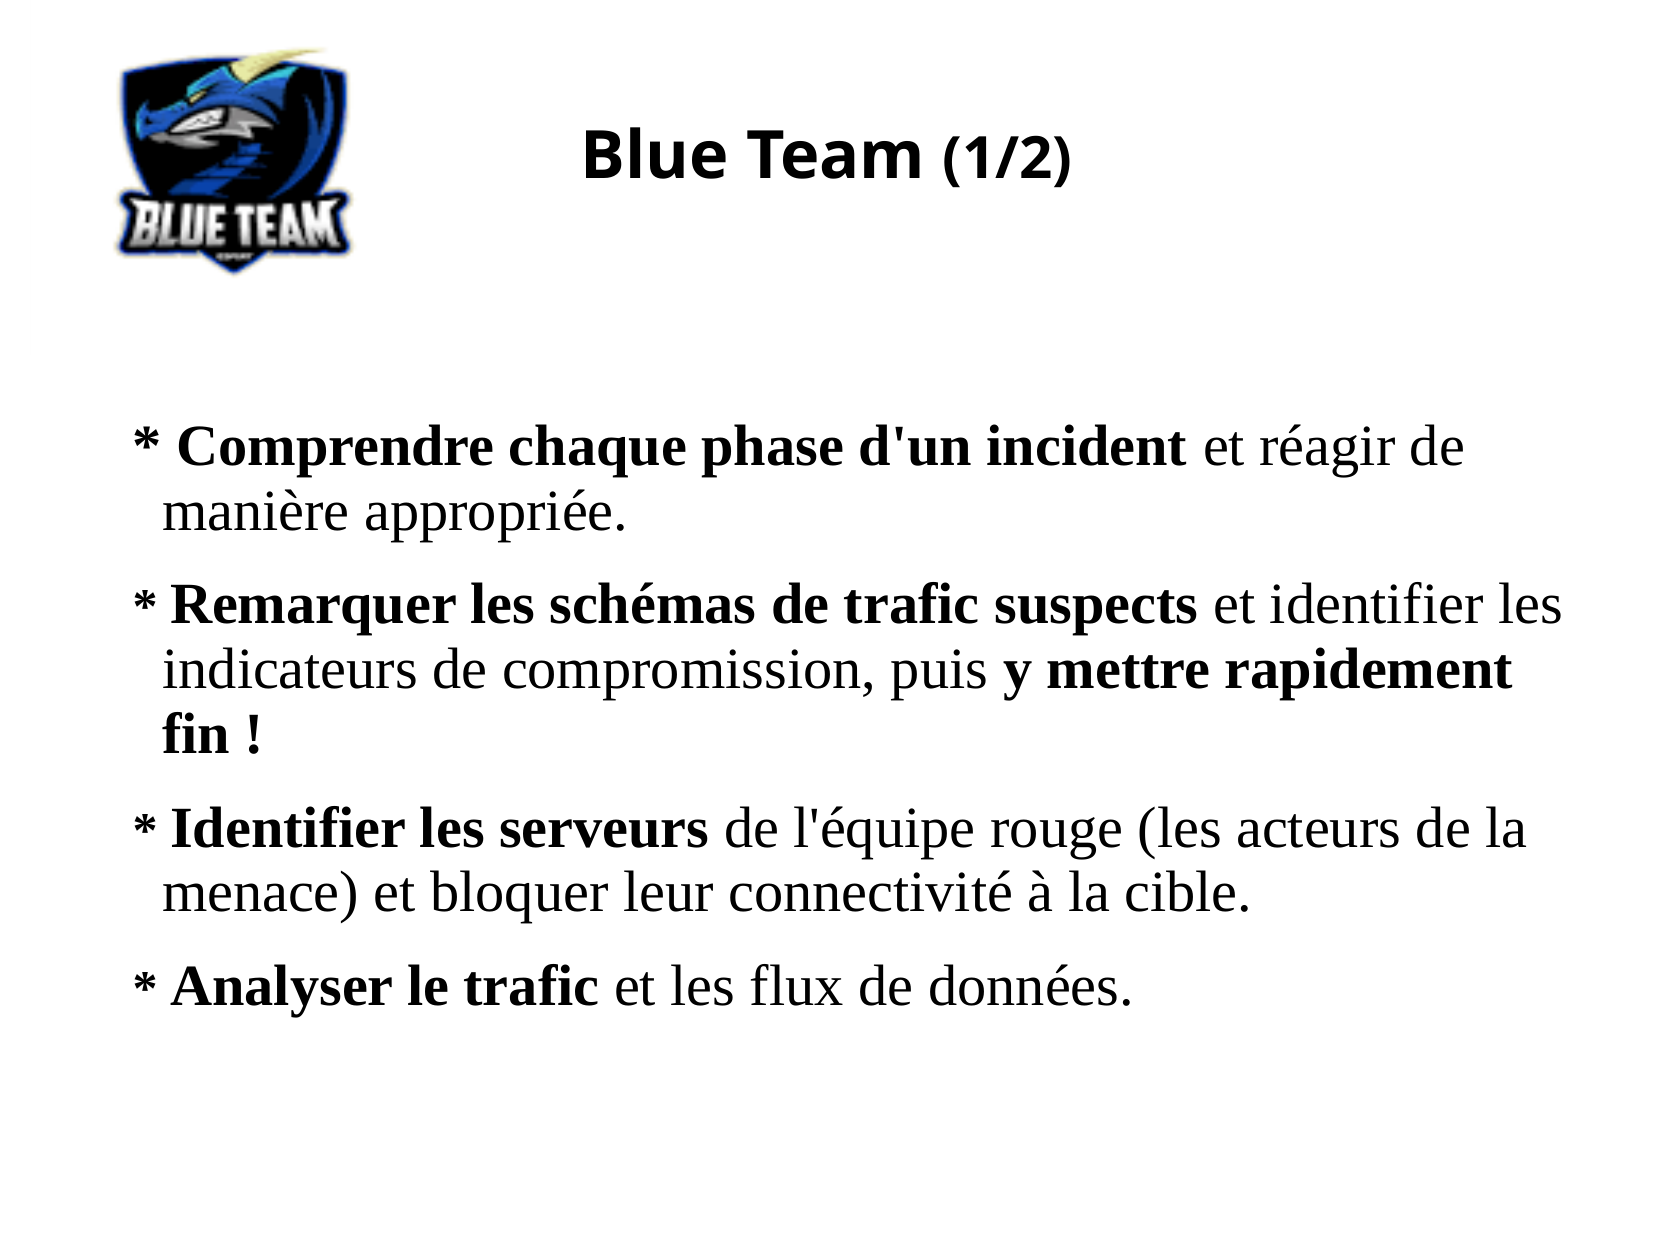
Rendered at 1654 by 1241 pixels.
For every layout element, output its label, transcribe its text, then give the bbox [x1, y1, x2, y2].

list * Comprendre chaque phase d'un incident et réagir de manière appropriée. * Remarquer les schémas de trafic suspects et identifier les indicateurs de compromission, puis y mettre rapidement fin ! * Identifier les serveurs de l'équipe rouge (les acteurs de la menace) et bloquer leur connectivité à la cible. * Analyser le trafic et les flux de données. [88, 413, 1577, 1152]
title Blue Team (1/2) [443, 49, 1571, 257]
picture [29, 0, 443, 355]
